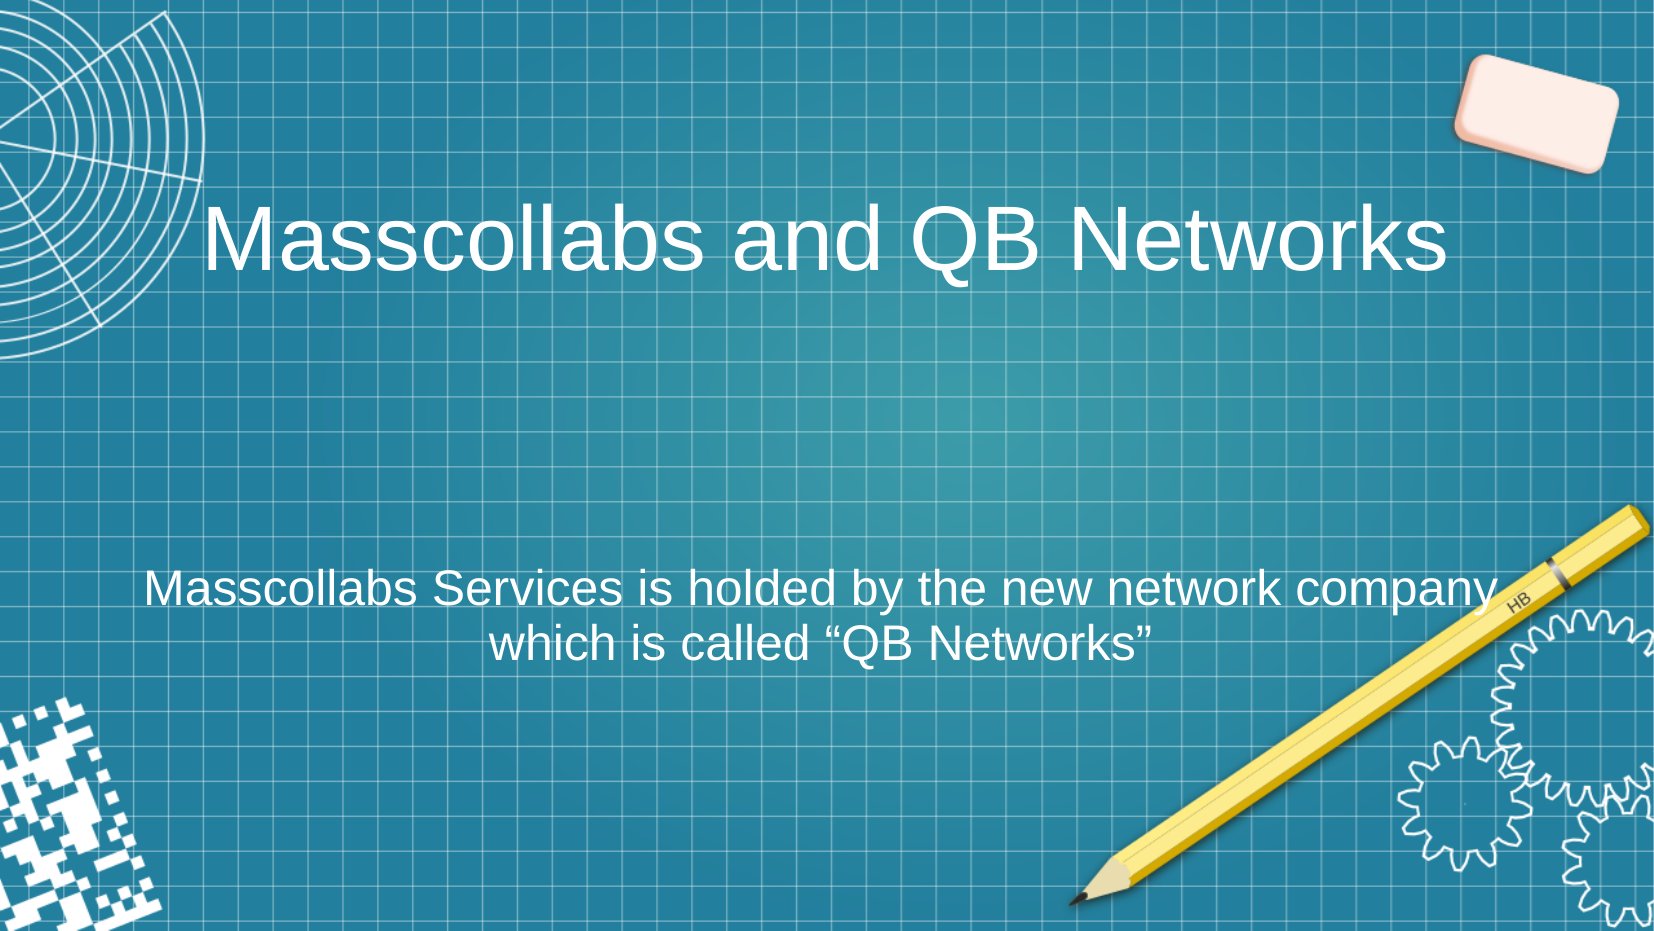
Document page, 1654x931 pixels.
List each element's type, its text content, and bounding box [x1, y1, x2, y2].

title Masscollabs and QB Networks [82, 132, 1571, 346]
subtitle Masscollabs Services is holded by the new network company which is called “QB Networks” [76, 389, 1565, 842]
picture [0, 0, 1654, 931]
